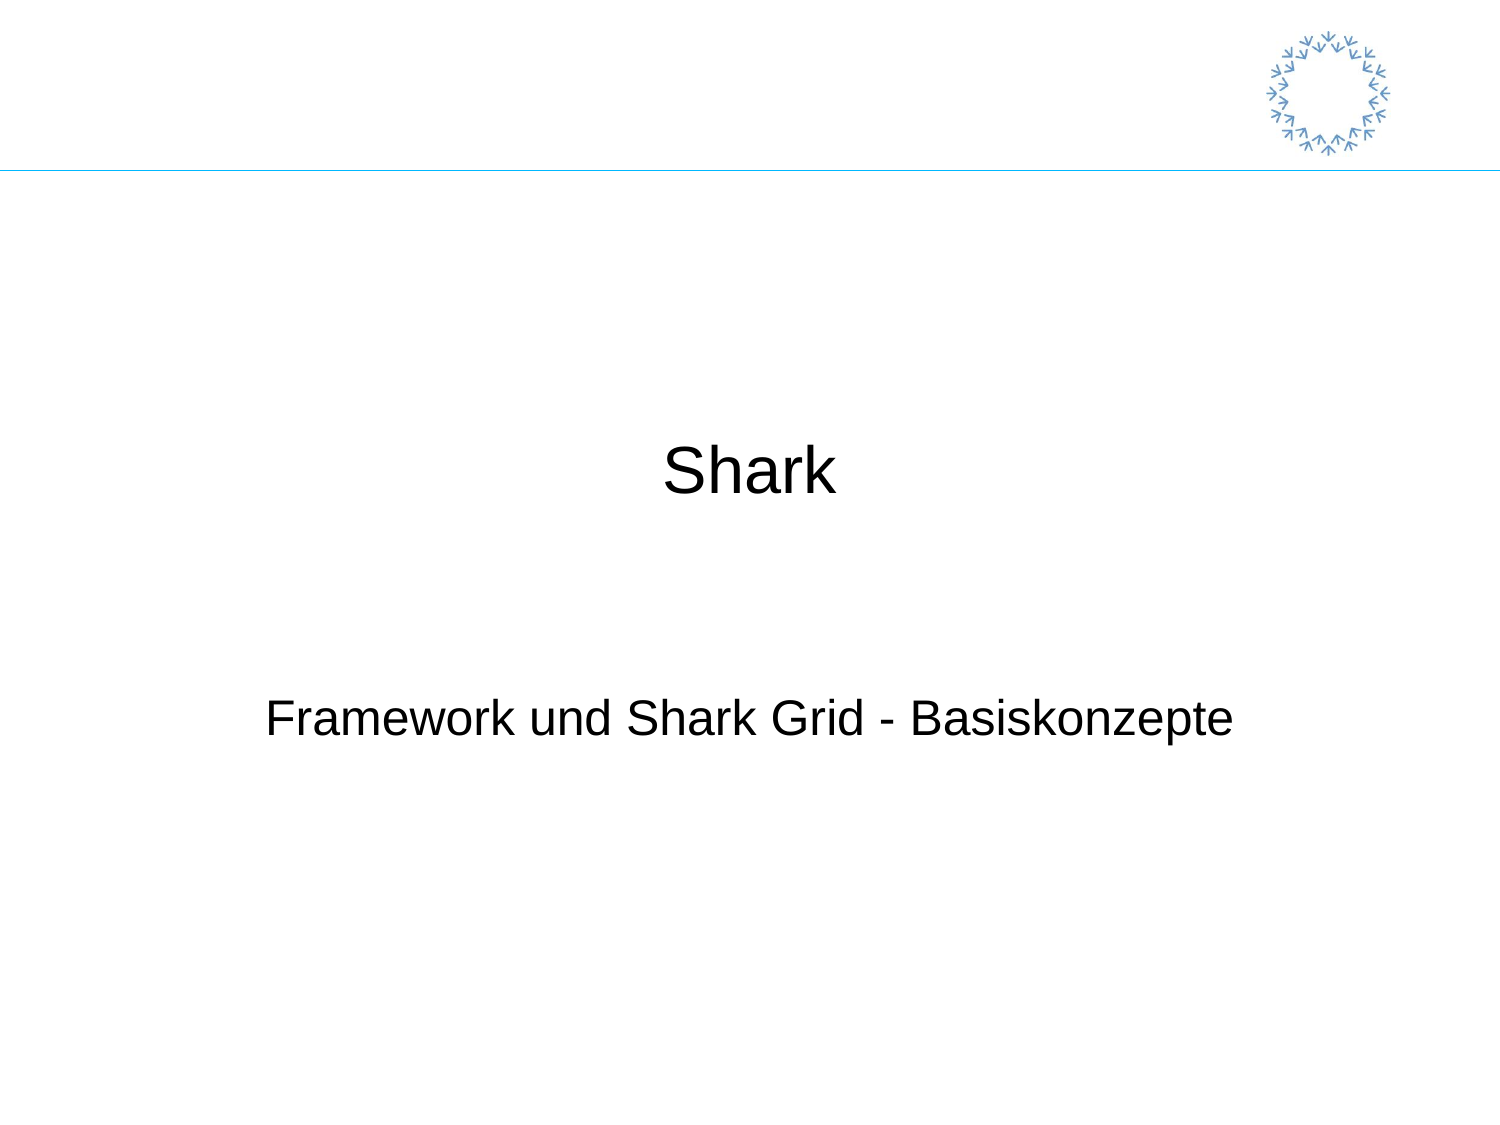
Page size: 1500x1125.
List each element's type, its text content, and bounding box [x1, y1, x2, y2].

picture [1266, 31, 1391, 157]
subtitle Framework und Shark Grid - Basiskonzepte [225, 637, 1276, 926]
title Shark [112, 349, 1388, 591]
